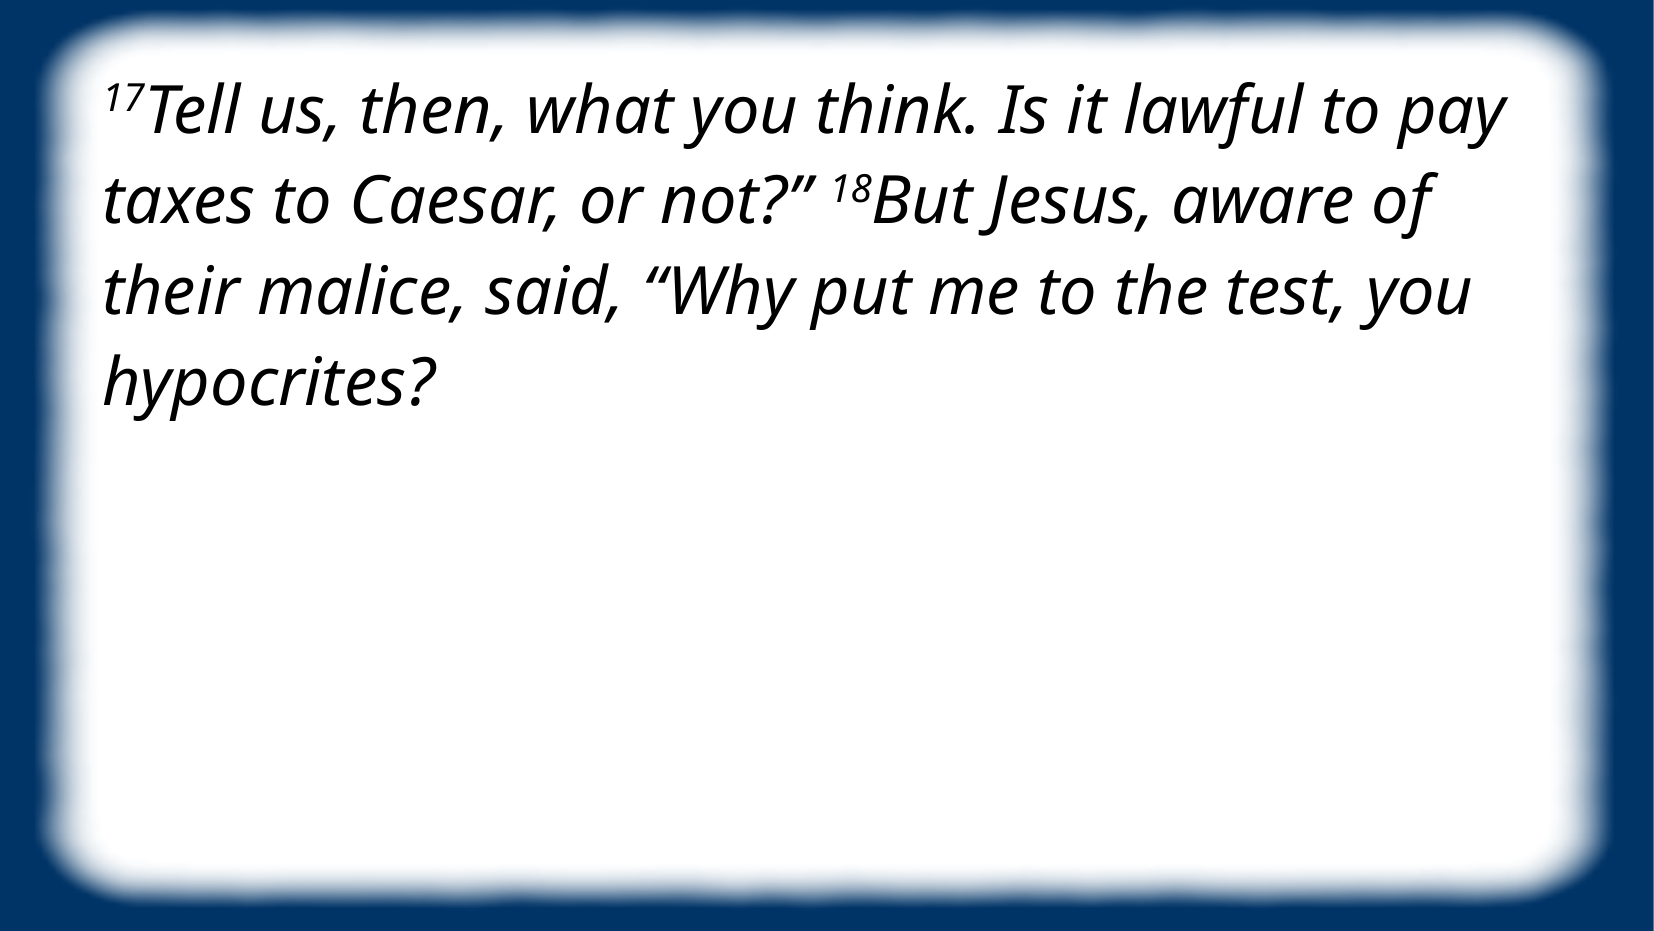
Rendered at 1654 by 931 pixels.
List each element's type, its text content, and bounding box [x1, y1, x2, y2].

text_box 17Tell us, then, what you think. Is it lawful to pay taxes to Caesar, or not?” 18But Jesus, aware of their malice, said, “Why put me to the test, you hypocrites? [87, 54, 1558, 445]
picture [0, 0, 1654, 931]
